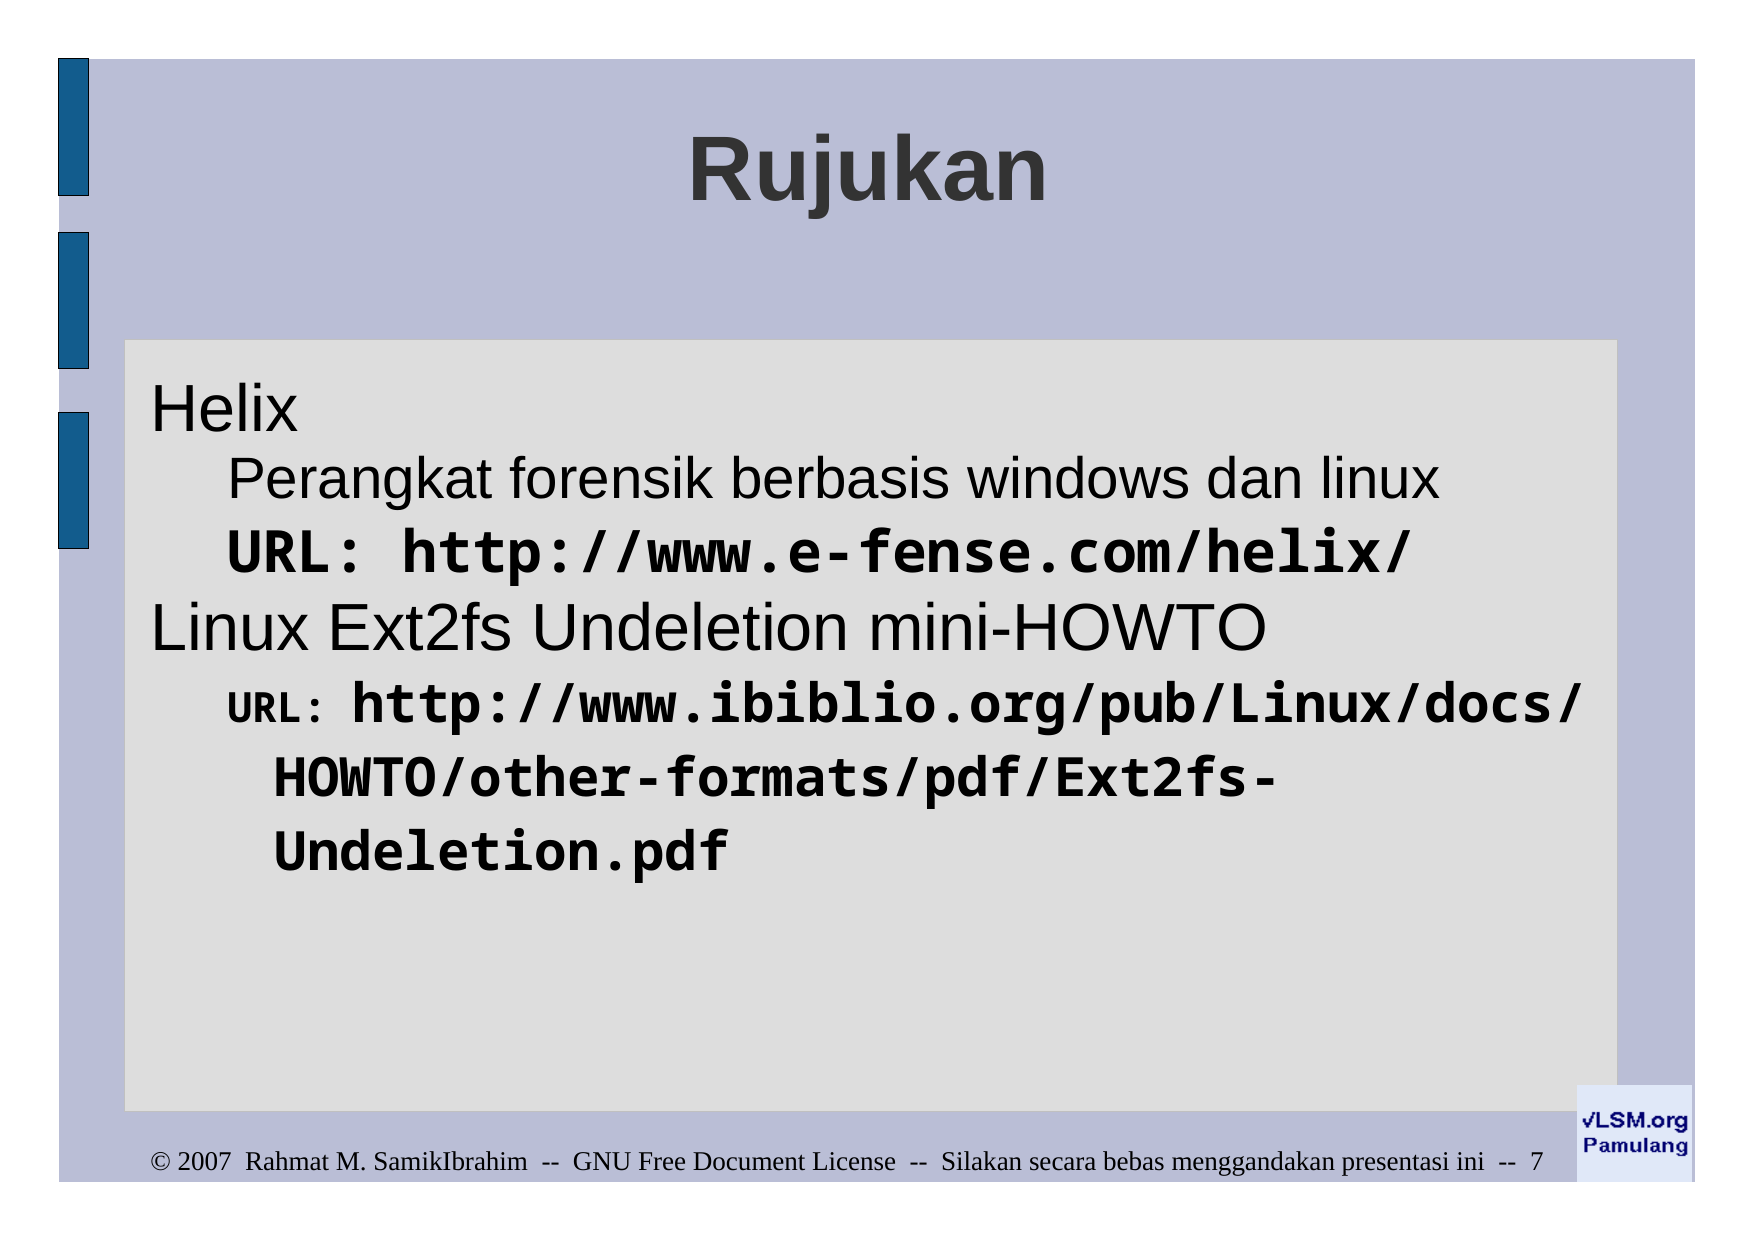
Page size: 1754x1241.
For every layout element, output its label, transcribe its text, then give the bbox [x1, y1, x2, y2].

picture [1577, 1085, 1692, 1182]
list Helix Perangkat forensik berbasis windows dan linux URL: http://www.e-fense.com/helix/ Linux Ext2fs Undeletion mini-HOWTO URL: http://www.ibiblio.org/pub/Linux/docs/ HOWTO/other-formats/pdf/Ext2fs-Undeletion.pdf [132, 370, 1618, 908]
title Rujukan [169, 74, 1568, 263]
